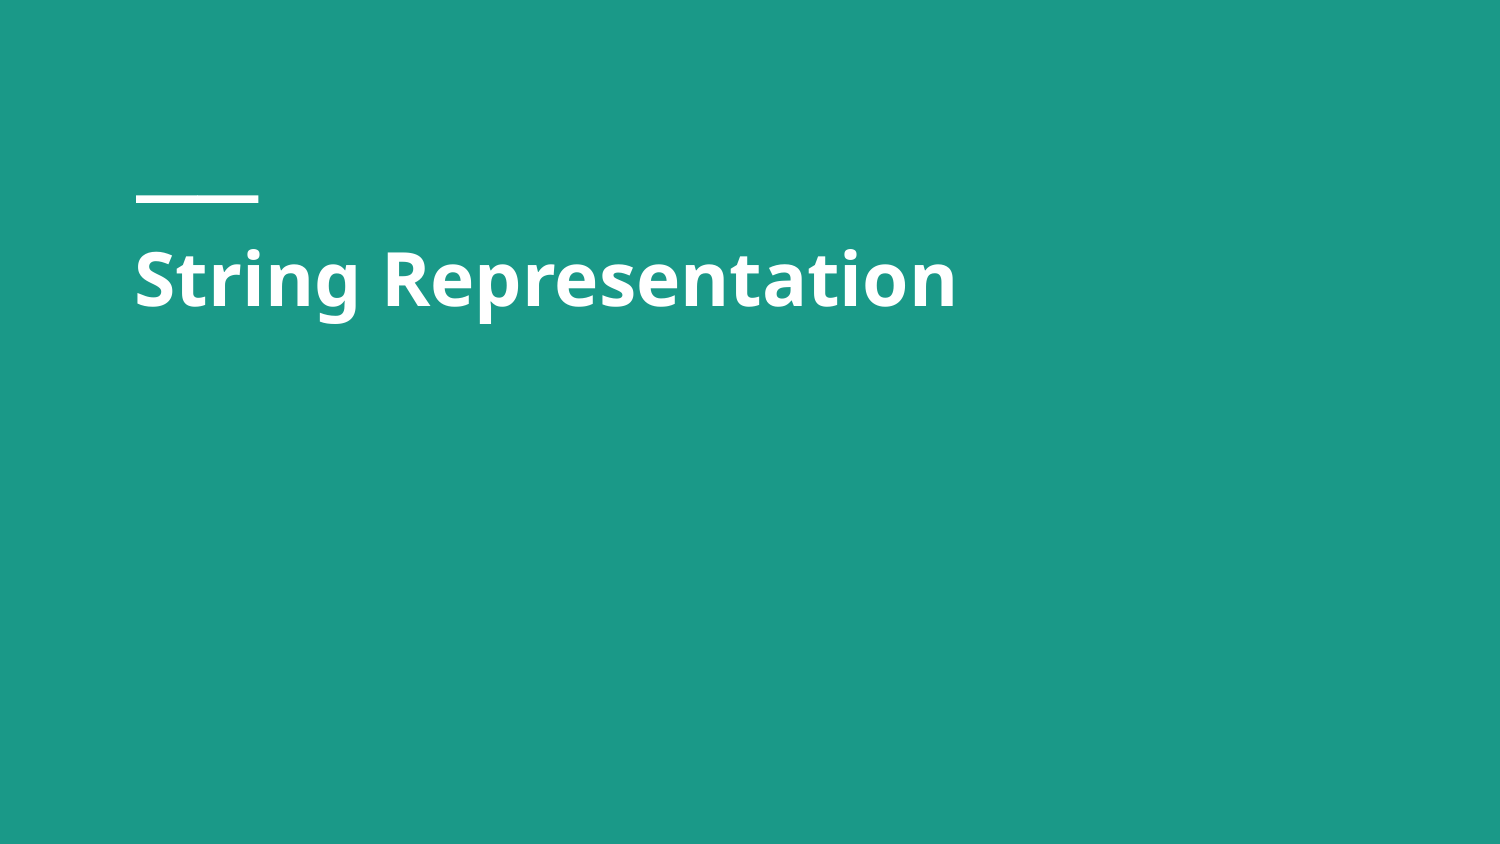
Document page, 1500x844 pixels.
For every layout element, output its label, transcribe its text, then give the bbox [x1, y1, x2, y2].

title String Representation [119, 216, 1381, 466]
